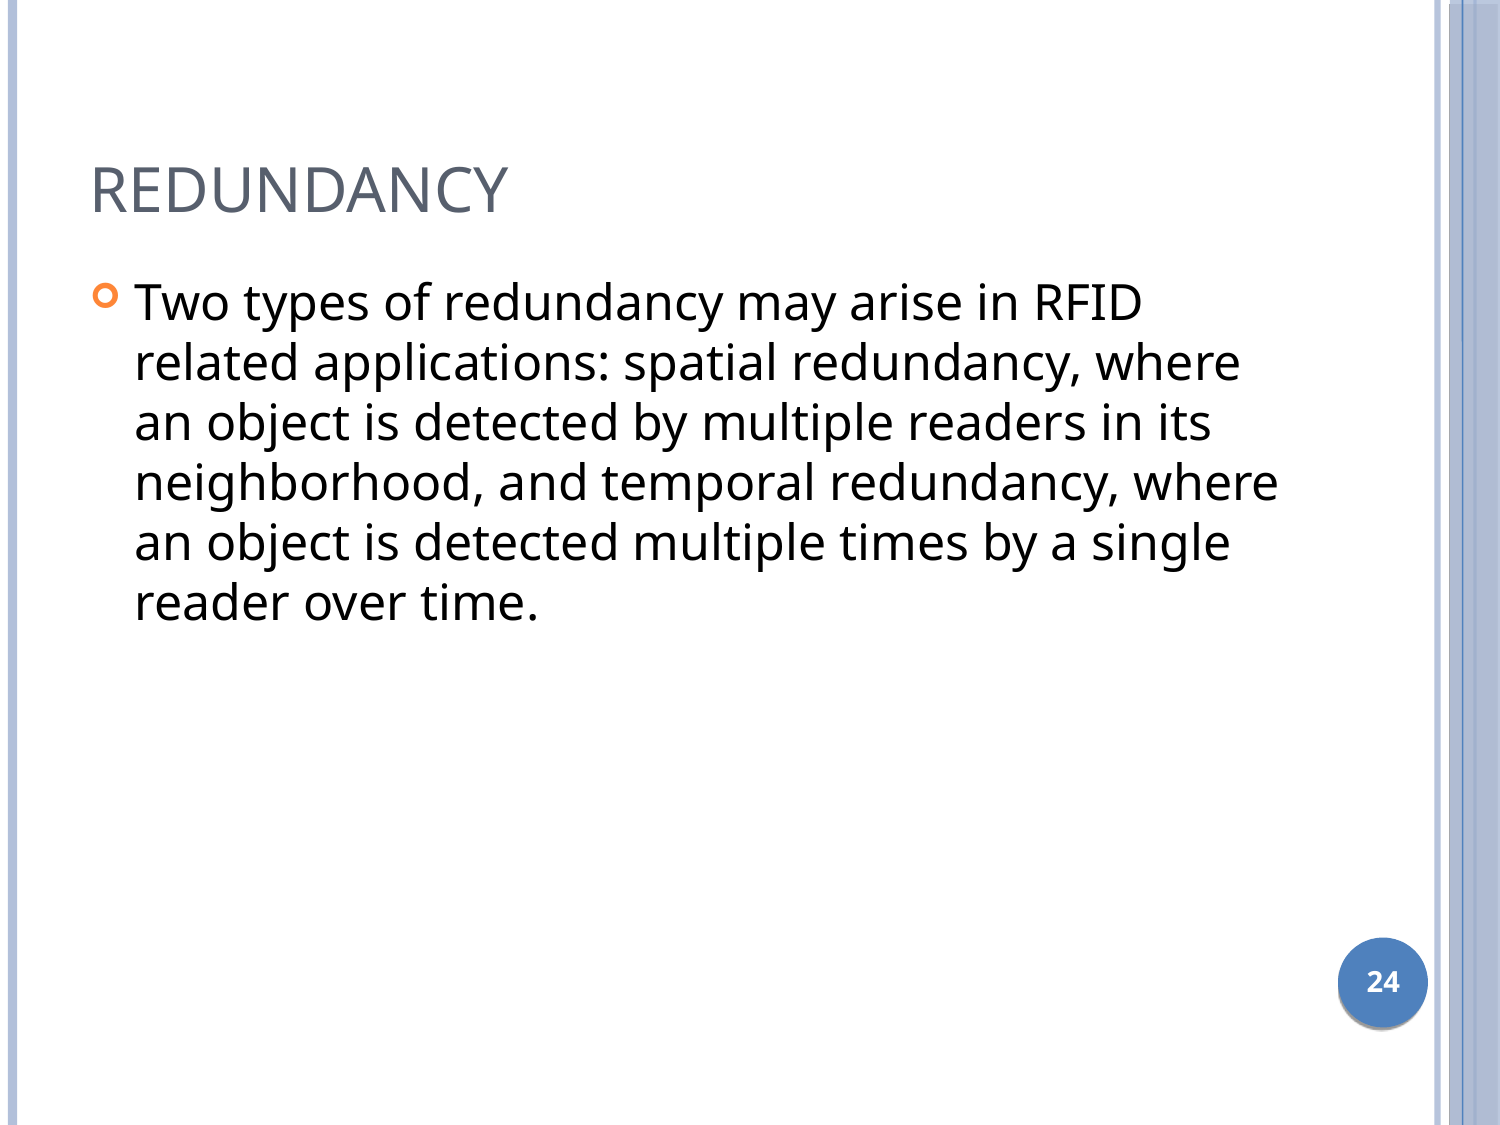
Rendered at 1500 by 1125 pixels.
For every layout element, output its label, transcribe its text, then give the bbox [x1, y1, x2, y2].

text_box Redundancy [74, 45, 1300, 233]
text_box Two types of redundancy may arise in RFID related applications: spatial redundancy, where an object is detected by multiple readers in its neighborhood, and temporal redundancy, where an object is detected multiple times by a single reader over time. [74, 262, 1300, 1062]
text_box <number> [1333, 940, 1434, 1027]
